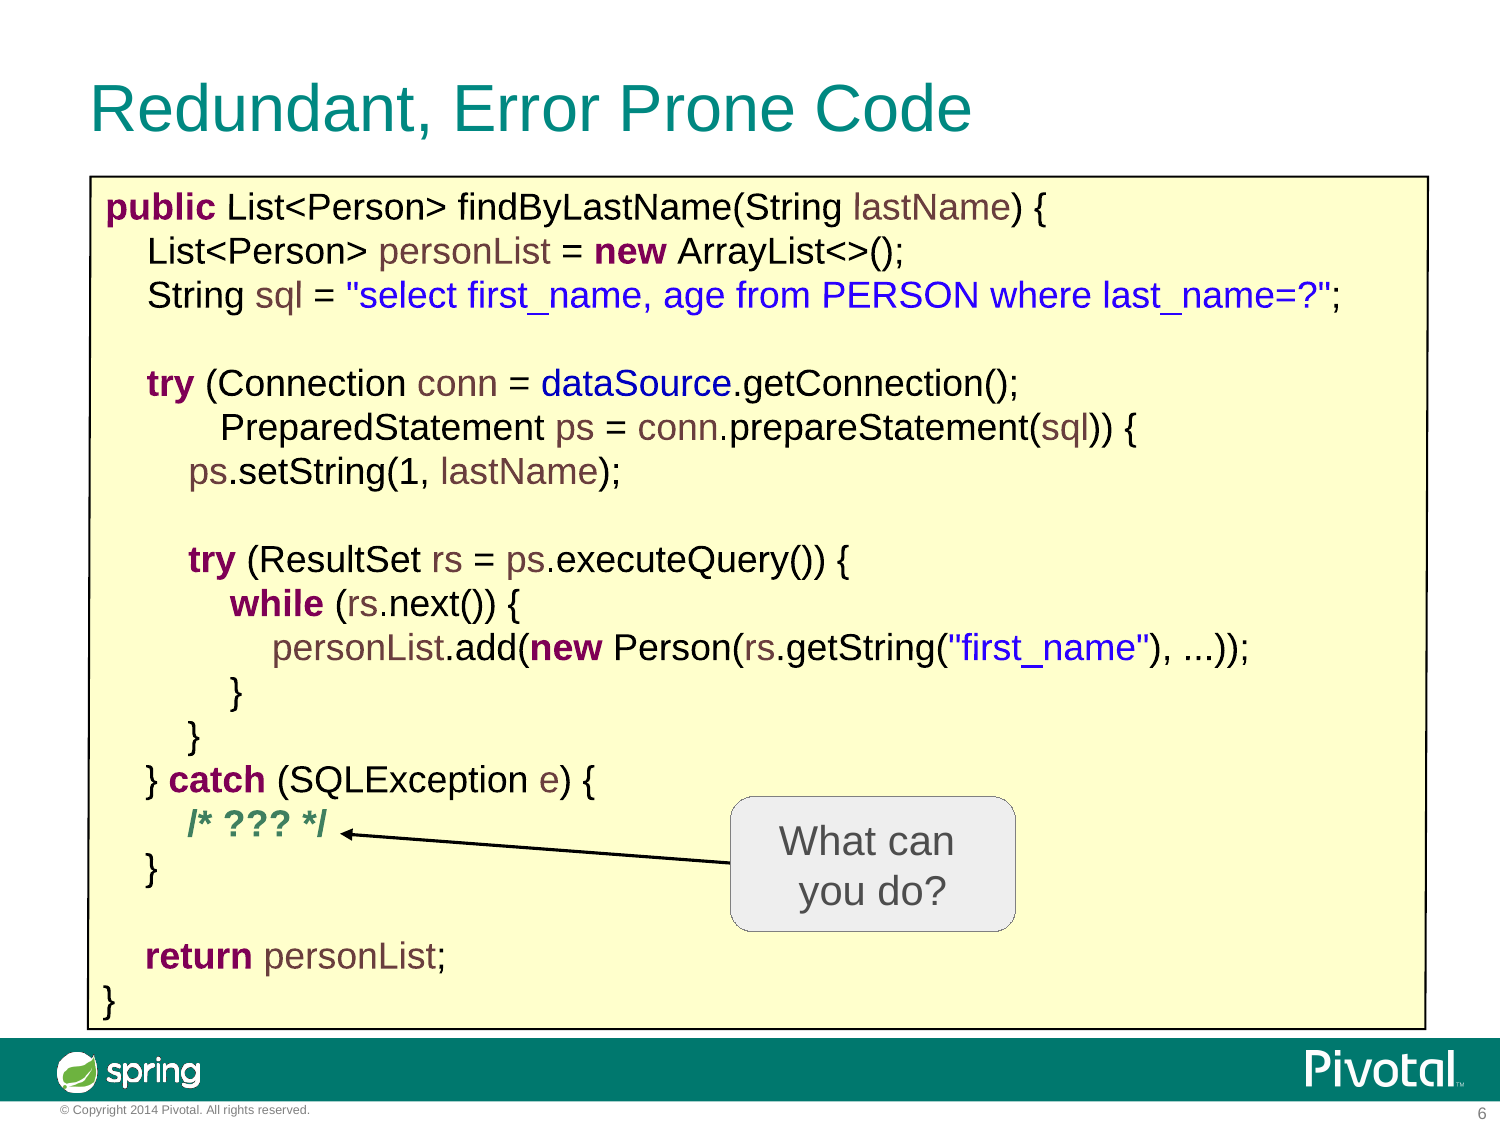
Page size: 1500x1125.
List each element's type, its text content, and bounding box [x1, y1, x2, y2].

text_box What can you do? [730, 796, 1016, 932]
picture [1306, 1050, 1464, 1087]
title Redundant, Error Prone Code [75, 57, 1426, 153]
picture [32, 1041, 210, 1103]
text_box public List<Person> findByLastName(String lastName) { List<Person> personList = new ArrayList<>(); String sql = "select first_name, age from PERSON where last_name=?"; try (Connection conn = dataSource.getConnection(); PreparedStatement ps = conn.prepareStatement(sql)) { ps.setString(1, lastName); try (ResultSet rs = ps.executeQuery()) { while (rs.next()) { personList.add(new Person(rs.getString("first_name"), ...)); } } } catch (SQLException e) { /* ??? */ } return personList; } [87, 176, 1429, 1030]
